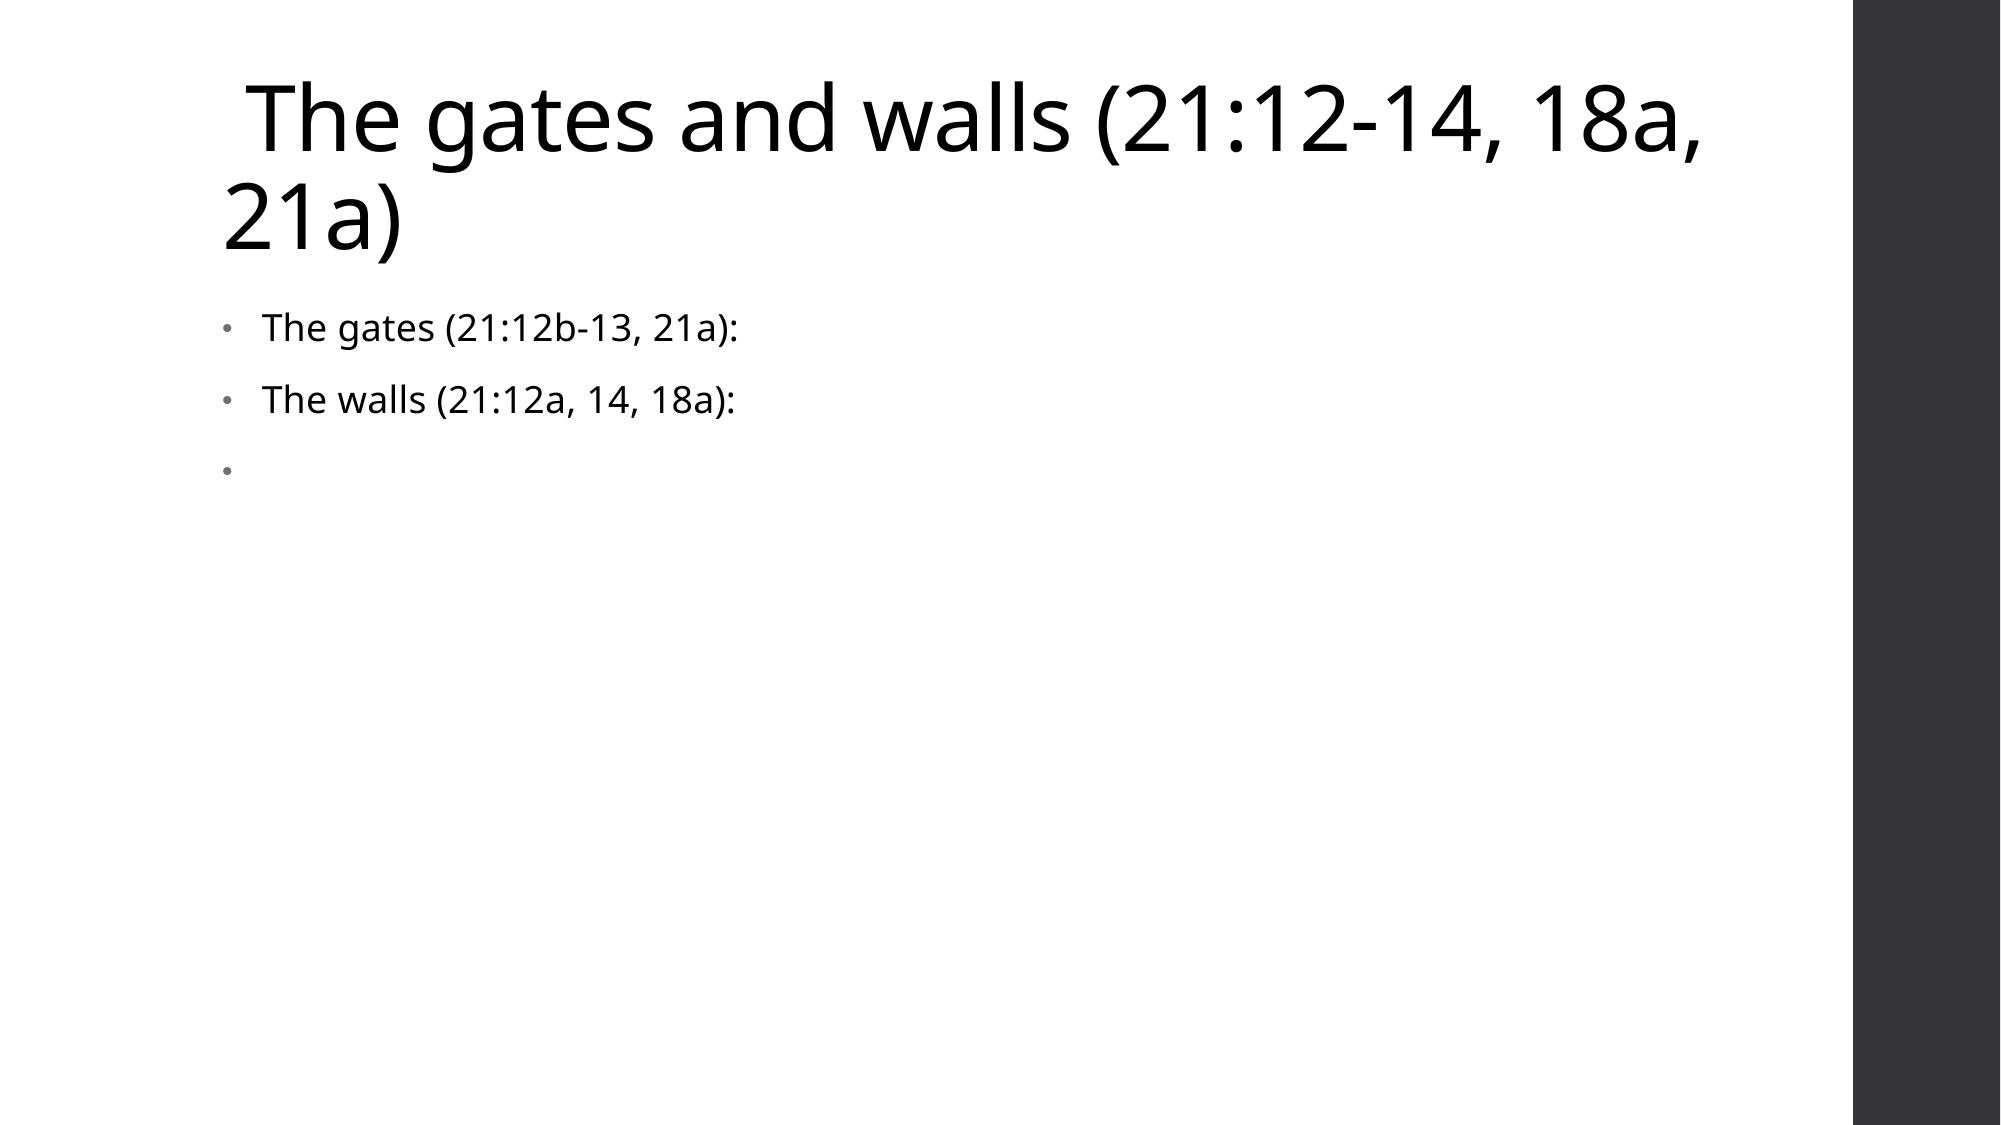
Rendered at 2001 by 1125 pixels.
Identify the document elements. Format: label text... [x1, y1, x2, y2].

list The gates (21:12b-13, 21a): The walls (21:12a, 14, 18a): [206, 299, 1617, 1014]
title The gates and walls (21:12-14, 18a, 21a) [206, 60, 1797, 278]
